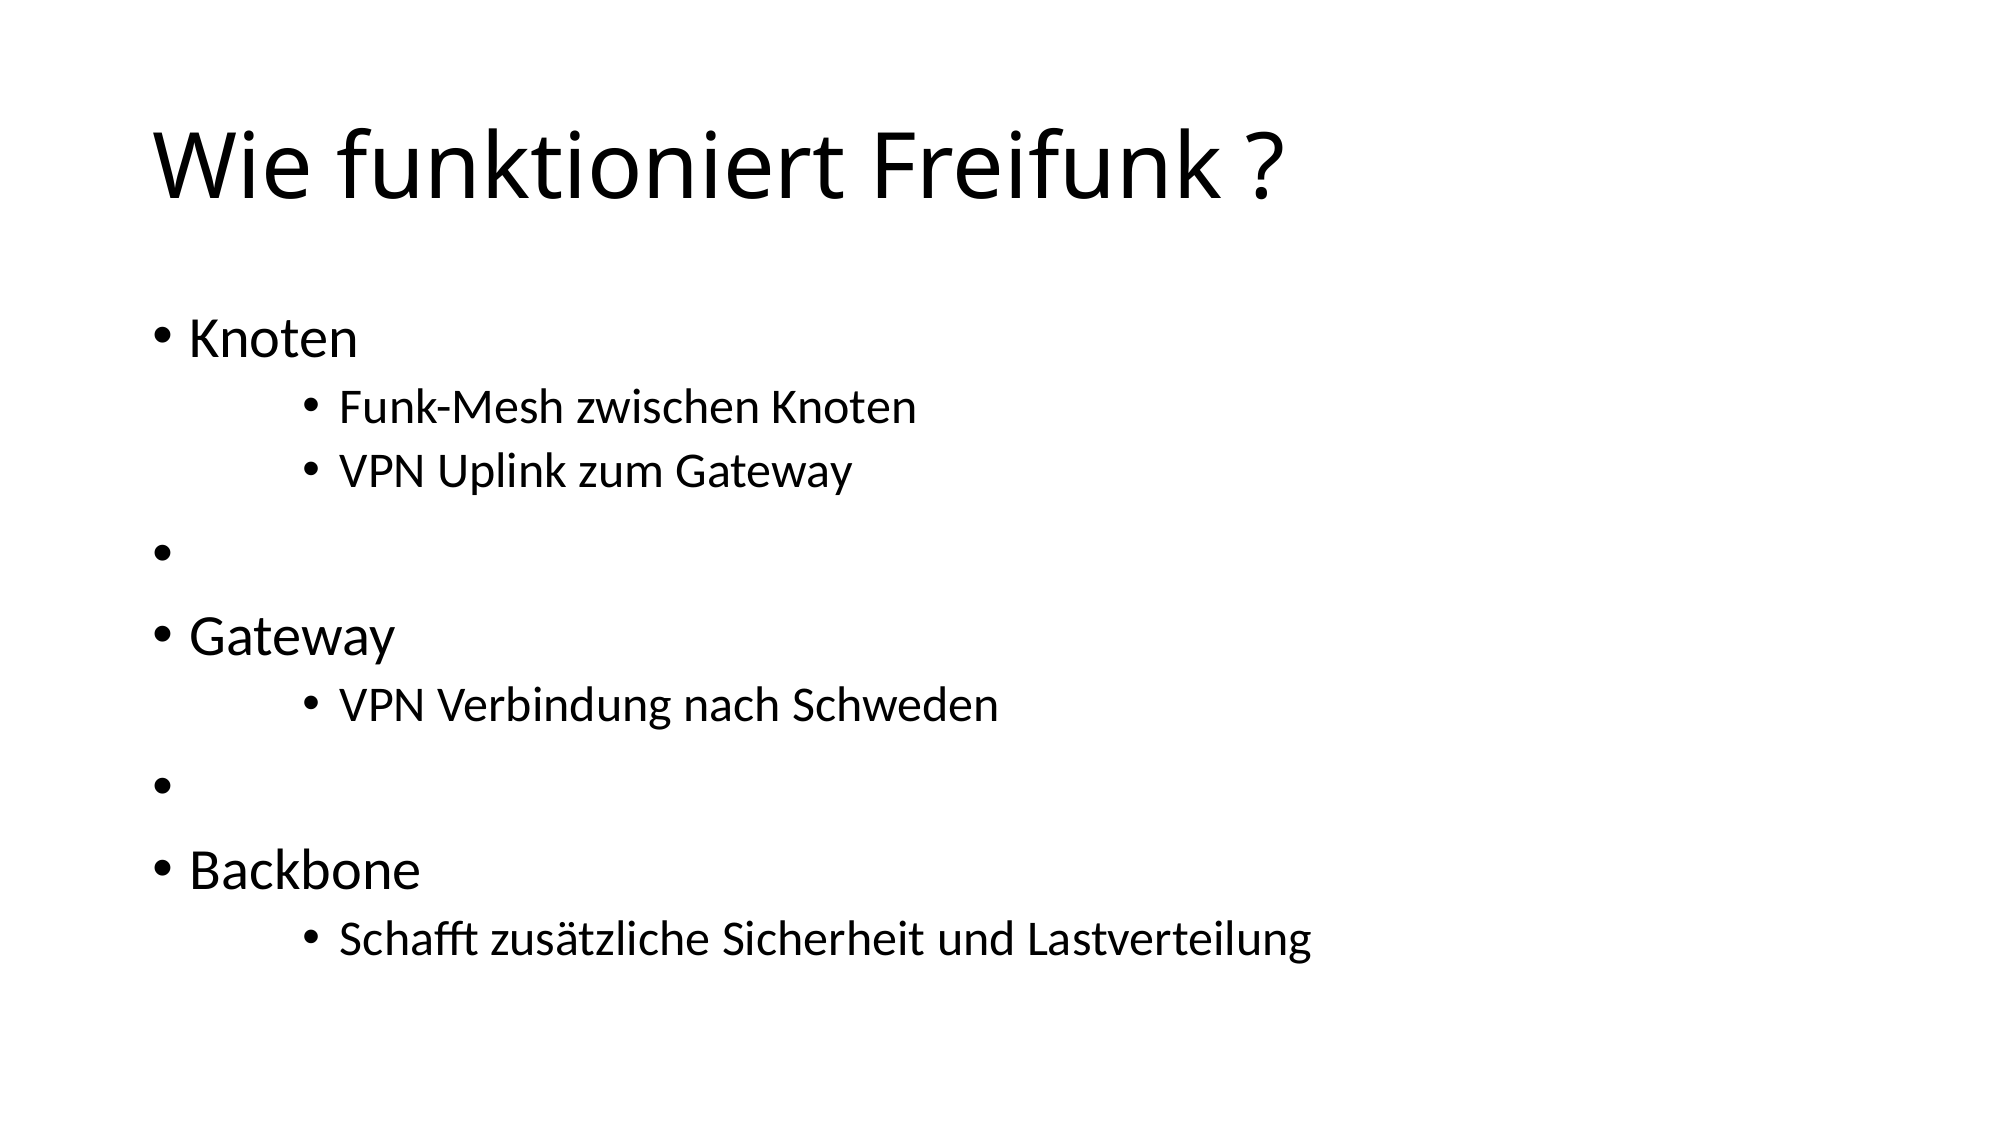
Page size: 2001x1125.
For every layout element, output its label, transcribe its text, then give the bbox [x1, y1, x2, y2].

list Knoten Funk-Mesh zwischen Knoten VPN Uplink zum Gateway Gateway VPN Verbindung nach Schweden Backbone Schafft zusätzliche Sicherheit und Lastverteilung [137, 299, 1863, 1014]
title Wie funktioniert Freifunk ? [137, 59, 1863, 278]
